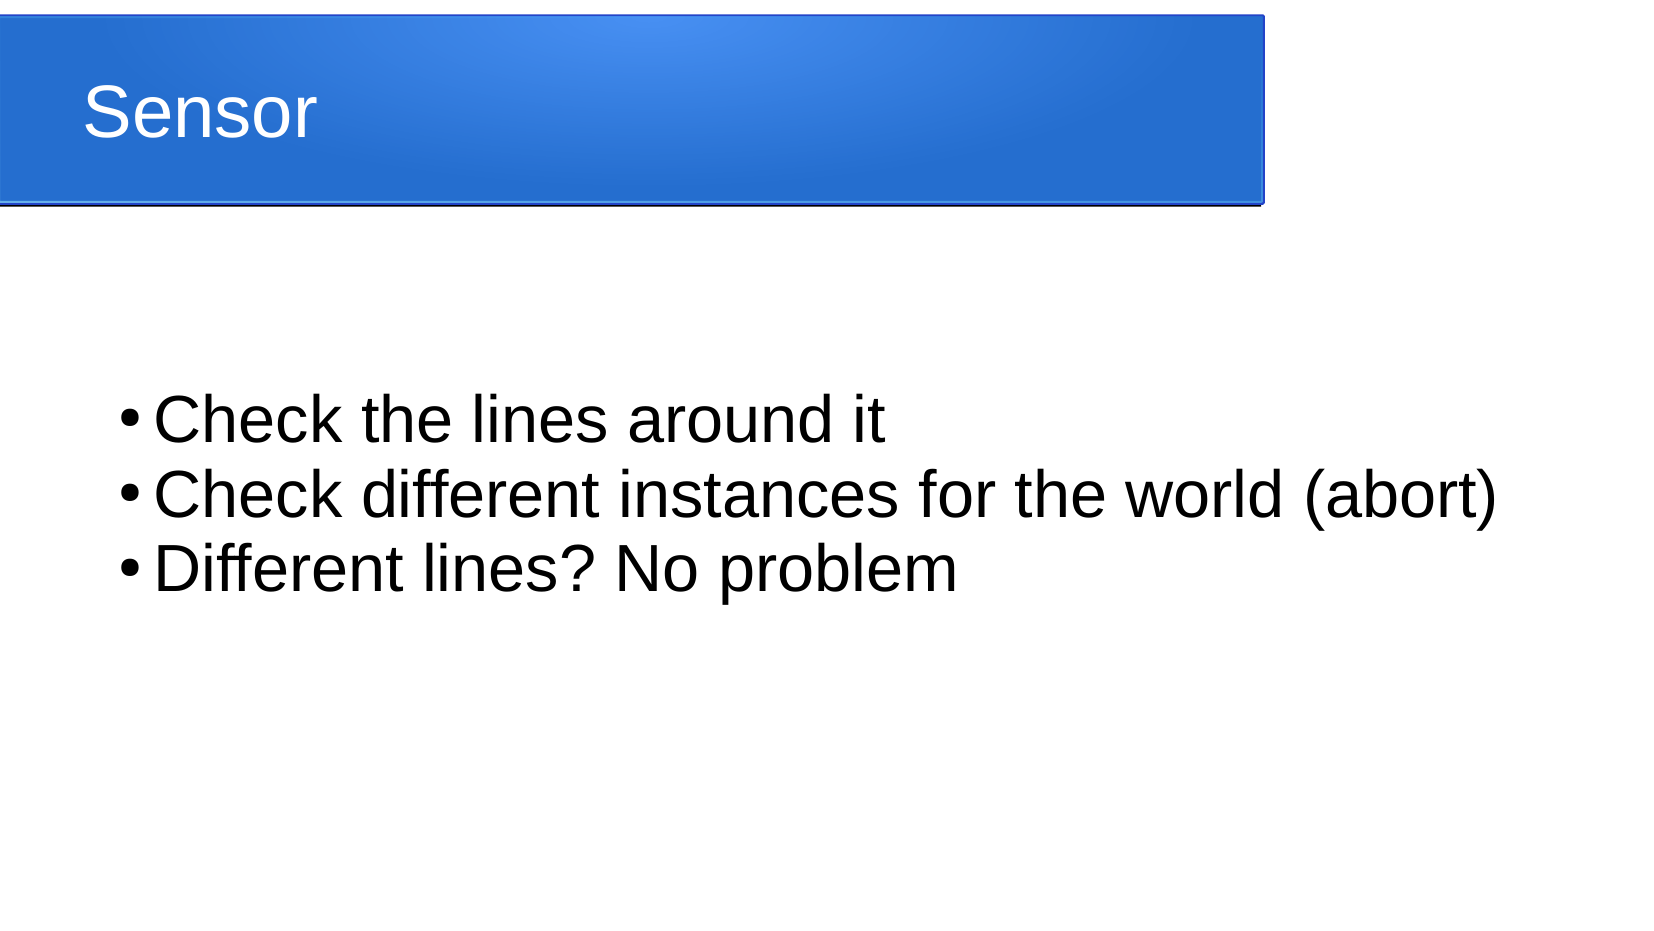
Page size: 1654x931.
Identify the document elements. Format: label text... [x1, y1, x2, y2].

subtitle Check the lines around it Check different instances for the world (abort) Different lines? No problem [82, 224, 1571, 764]
title Sensor [82, 35, 1235, 189]
